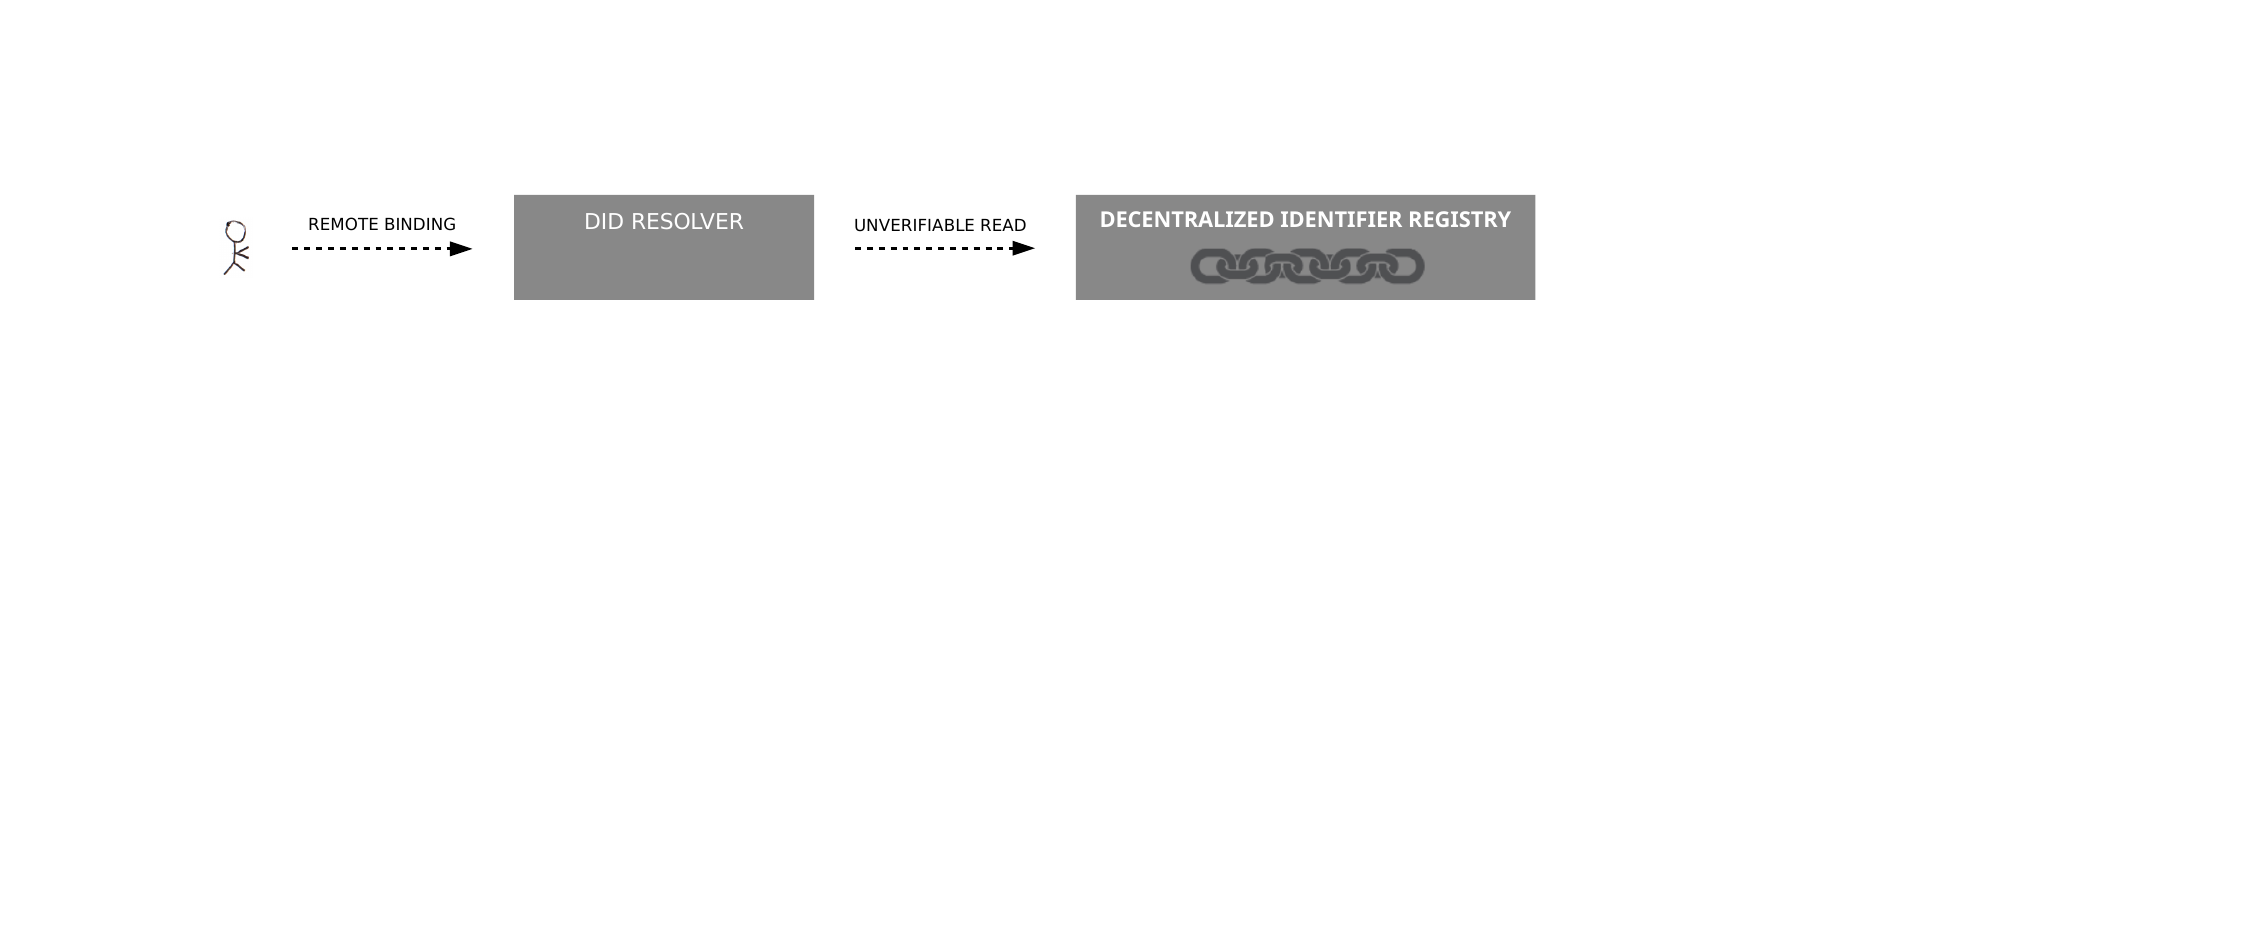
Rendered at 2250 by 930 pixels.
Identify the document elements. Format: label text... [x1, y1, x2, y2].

text_box DECENTRALIZED IDENTIFIER REGISTRY [1075, 194, 1536, 300]
picture [219, 217, 253, 278]
picture [1176, 238, 1435, 293]
text_box DID RESOLVER [514, 194, 815, 300]
text_box REMOTE BINDING [293, 208, 472, 255]
text_box UNVERIFIABLE READ [839, 208, 1043, 256]
